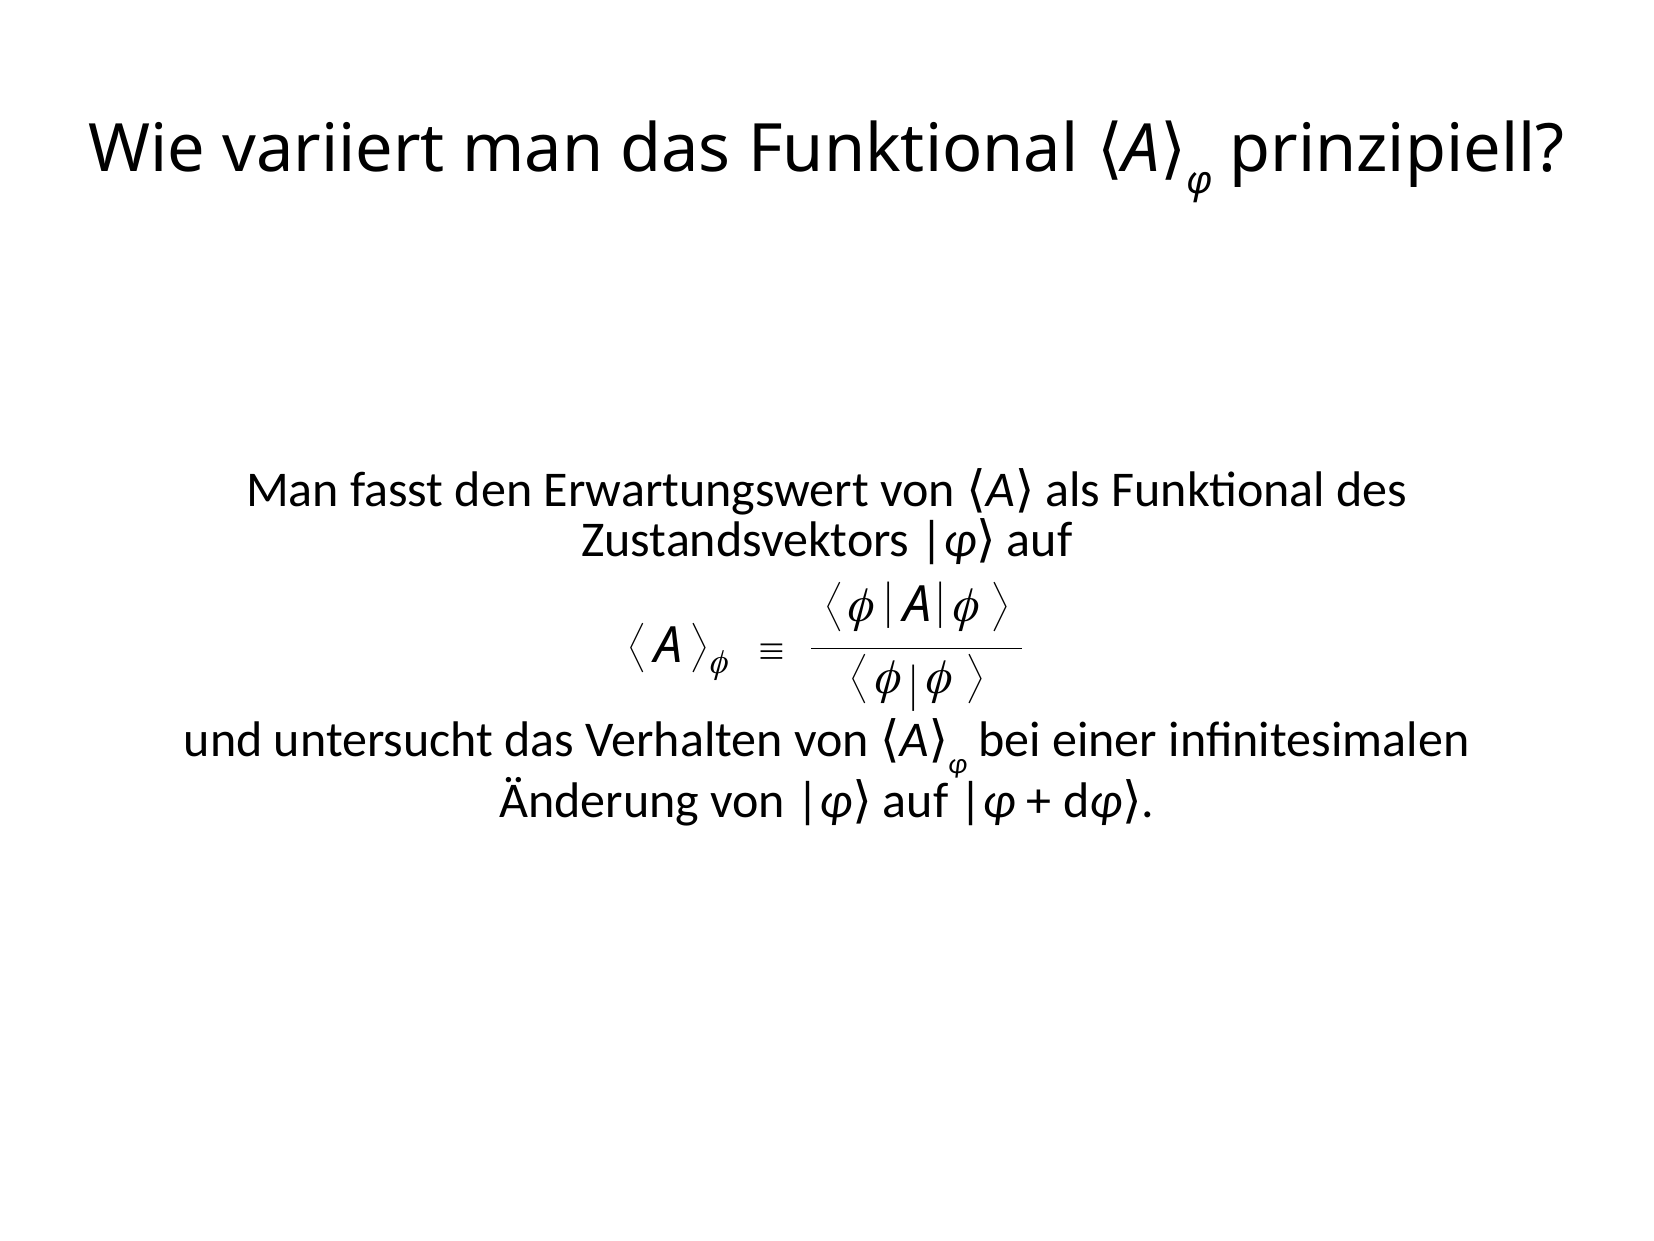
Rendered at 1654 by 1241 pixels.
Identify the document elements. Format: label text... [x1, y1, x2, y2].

title Wie variiert man das Funktional ⟨A⟩φ prinzipiell? [82, 49, 1571, 257]
chart [622, 574, 1032, 713]
subtitle Man fasst den Erwartungswert von ⟨A⟩ als Funktional des Zustandsvektors |φ⟩ auf und untersucht das Verhalten von ⟨A⟩φ bei einer infinitesimalen Änderung von |φ⟩ auf |φ + dφ⟩. [82, 290, 1571, 1010]
